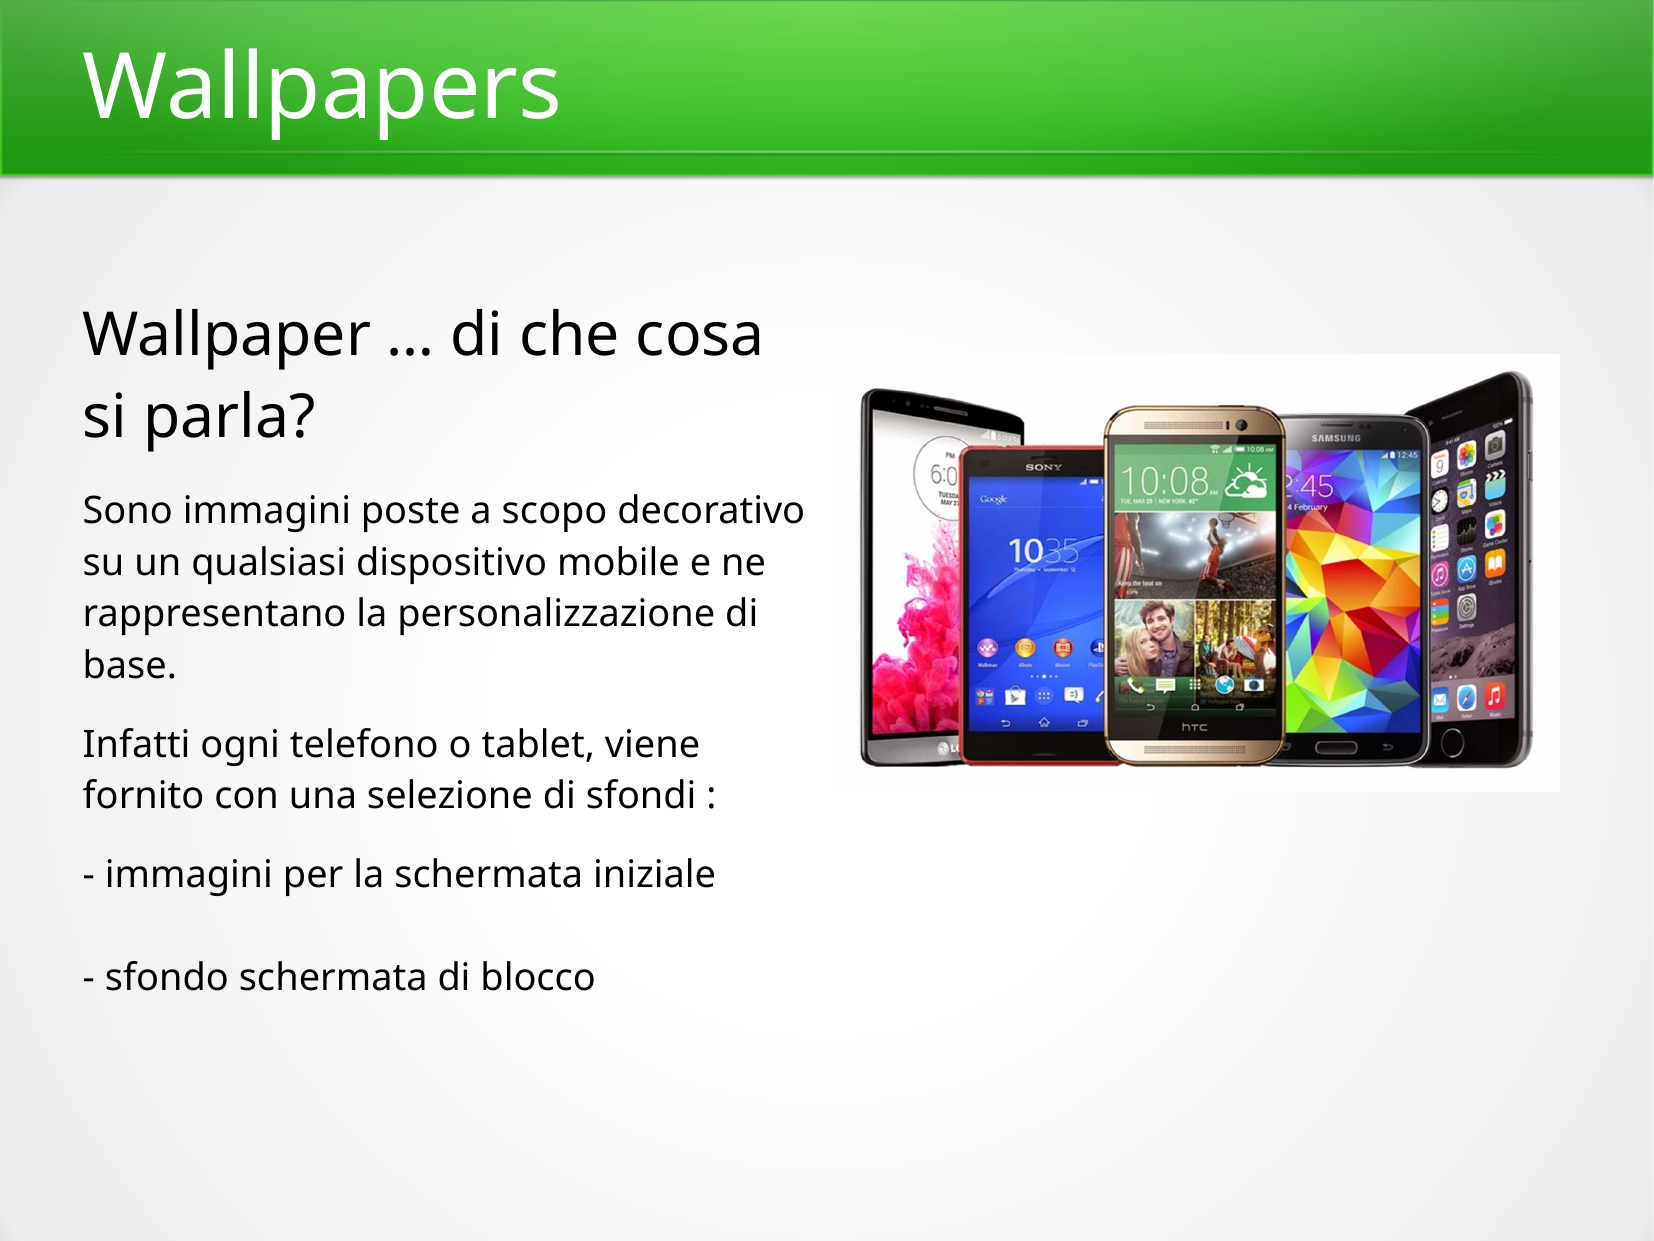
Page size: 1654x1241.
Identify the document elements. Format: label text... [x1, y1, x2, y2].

picture [0, 0, 1654, 1241]
list Wallpaper … di che cosa si parla? Sono immagini poste a scopo decorativo su un qualsiasi dispositivo mobile e ne rappresentano la personalizzazione di base. Infatti ogni telefono o tablet, viene fornito con una selezione di sfondi : - immagini per la schermata iniziale - sfondo schermata di blocco [82, 290, 809, 1010]
title Wallpapers [82, 11, 1571, 154]
